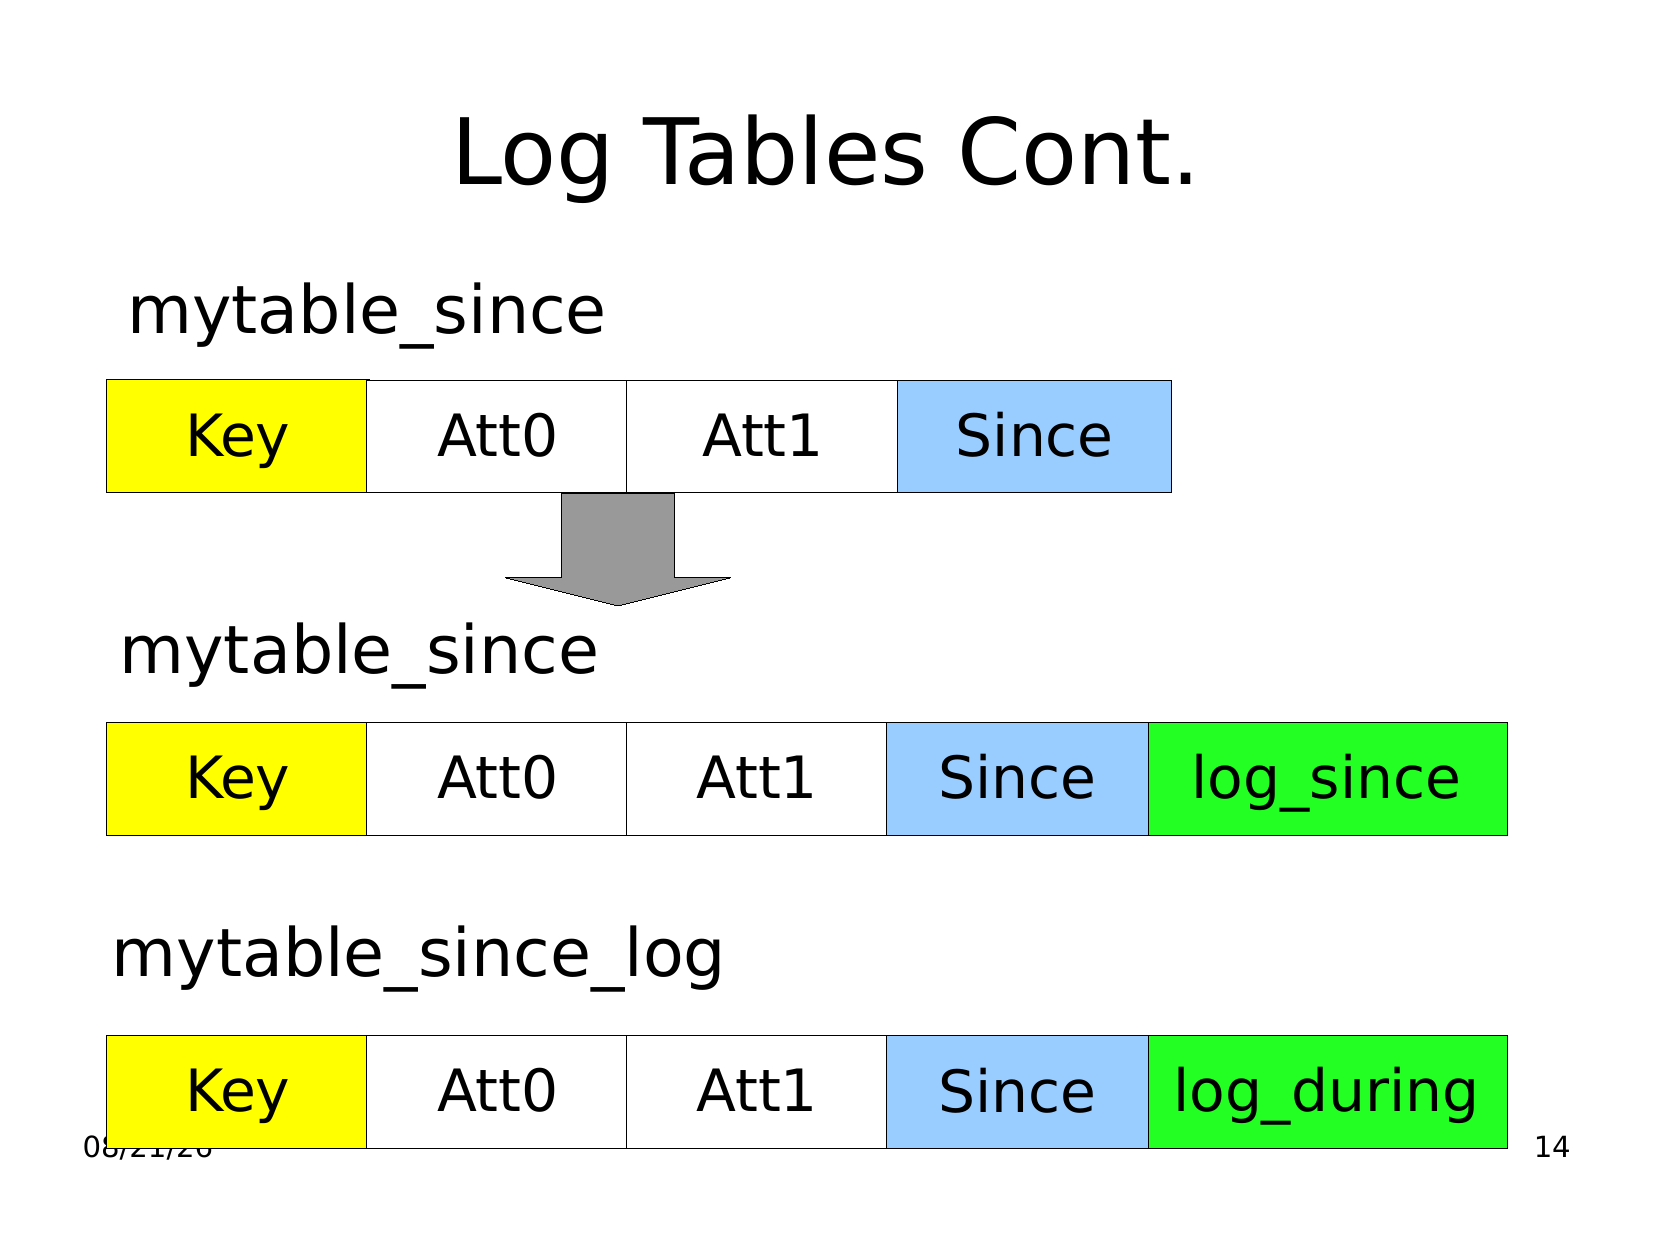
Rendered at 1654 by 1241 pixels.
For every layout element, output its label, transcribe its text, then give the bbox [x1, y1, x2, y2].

text_box Since [886, 722, 1149, 836]
text_box [505, 493, 731, 606]
text_box mytable_since_log [96, 907, 681, 1000]
text_box Att0 [366, 380, 626, 493]
text_box Key [106, 379, 370, 493]
text_box mytable_since [112, 264, 575, 358]
text_box log_since [1149, 722, 1508, 836]
text_box log_during [1149, 1035, 1508, 1149]
text_box mytable_since [104, 604, 788, 826]
text_box Key [106, 1035, 366, 1149]
text_box Since [897, 380, 1172, 493]
text_box Att0 [366, 722, 626, 836]
text_box Att1 [626, 722, 886, 836]
title Log Tables Cont. [82, 56, 1571, 250]
text_box Att0 [366, 1035, 626, 1149]
text_box Since [886, 1035, 1149, 1149]
text_box Key [106, 722, 366, 836]
text_box Att1 [626, 1035, 886, 1149]
text_box Att1 [626, 380, 897, 493]
